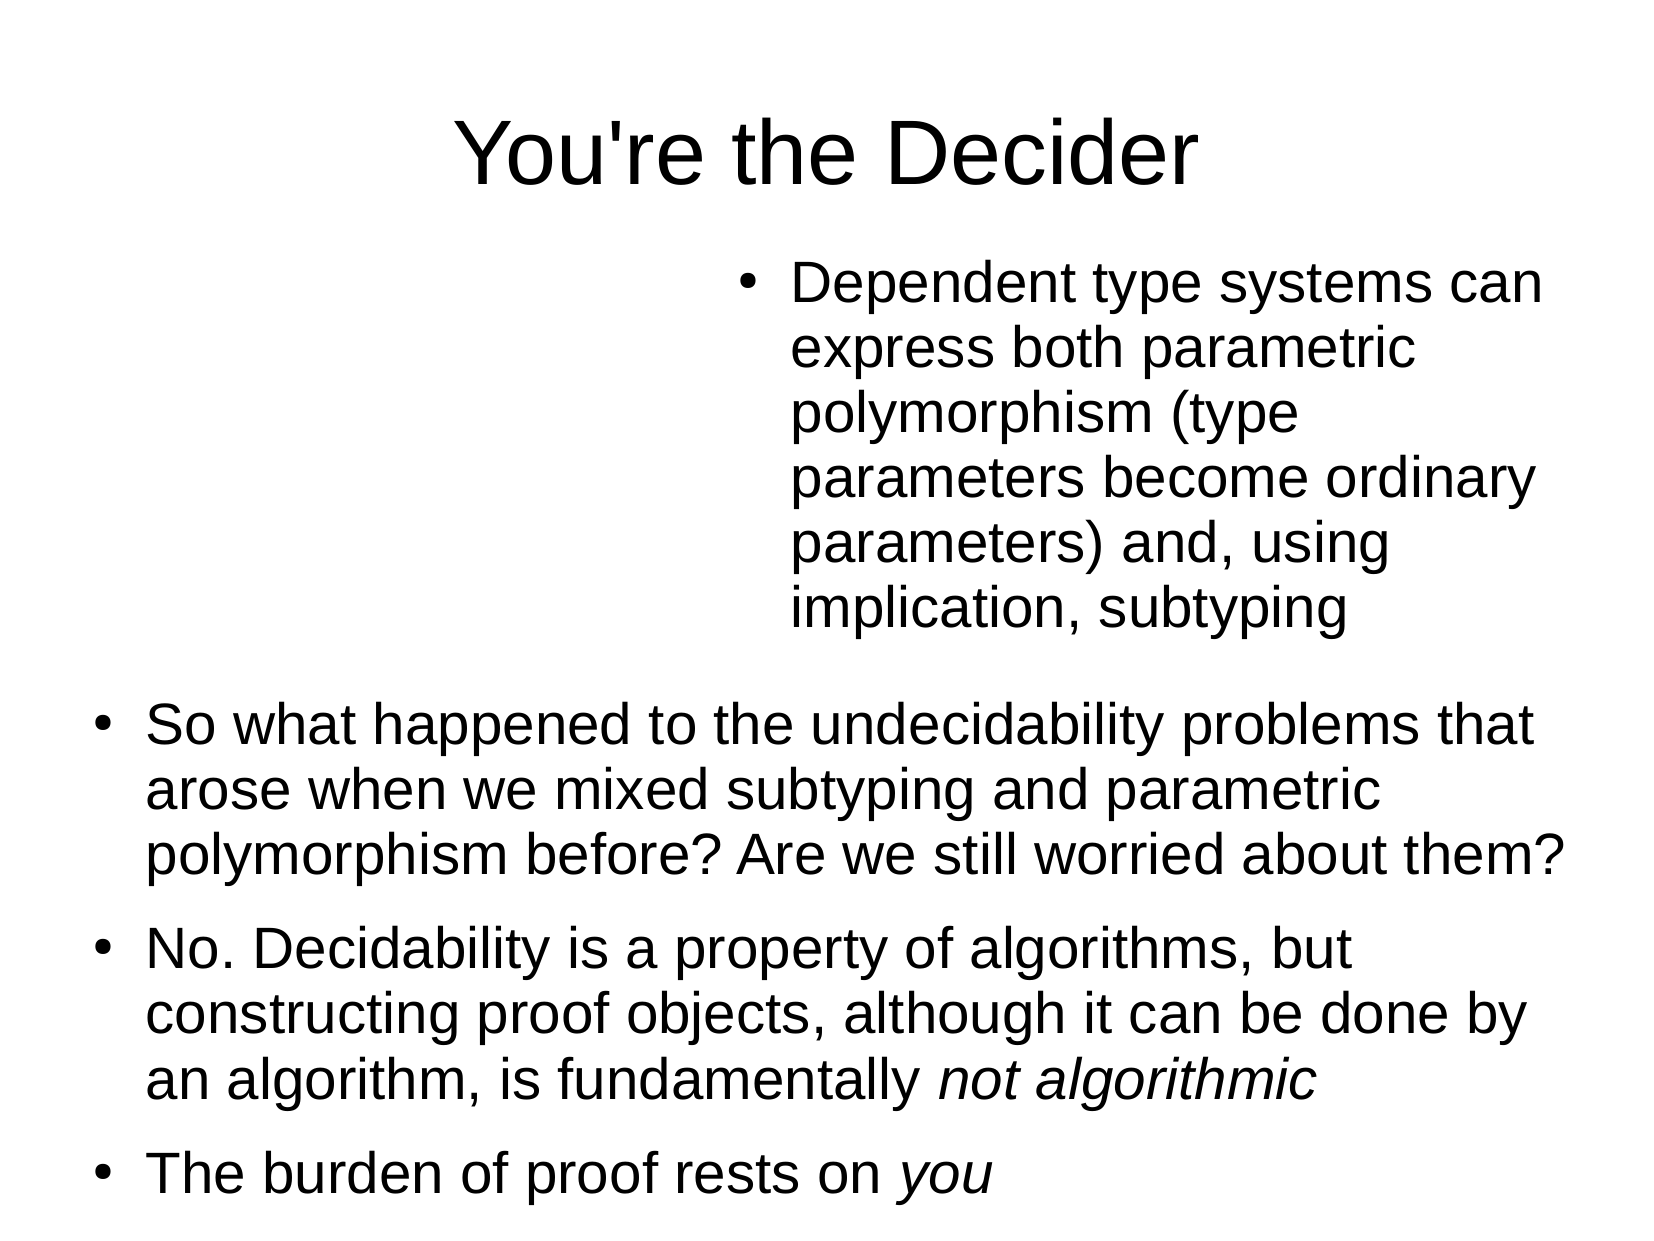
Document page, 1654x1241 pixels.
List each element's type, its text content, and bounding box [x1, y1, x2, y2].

list Dependent type systems can express both parametric polymorphism (type parameters become ordinary parameters) and, using implication, subtyping [720, 249, 1571, 664]
title You're the Decider [82, 49, 1571, 257]
text_box So what happened to the undecidability problems that arose when we mixed subtyping and parametric polymorphism before? Are we still worried about them? No. Decidability is a property of algorithms, but constructing proof objects, although it can be done by an algorithm, is fundamentally not algorithmic The burden of proof rests on you [75, 691, 1576, 1205]
